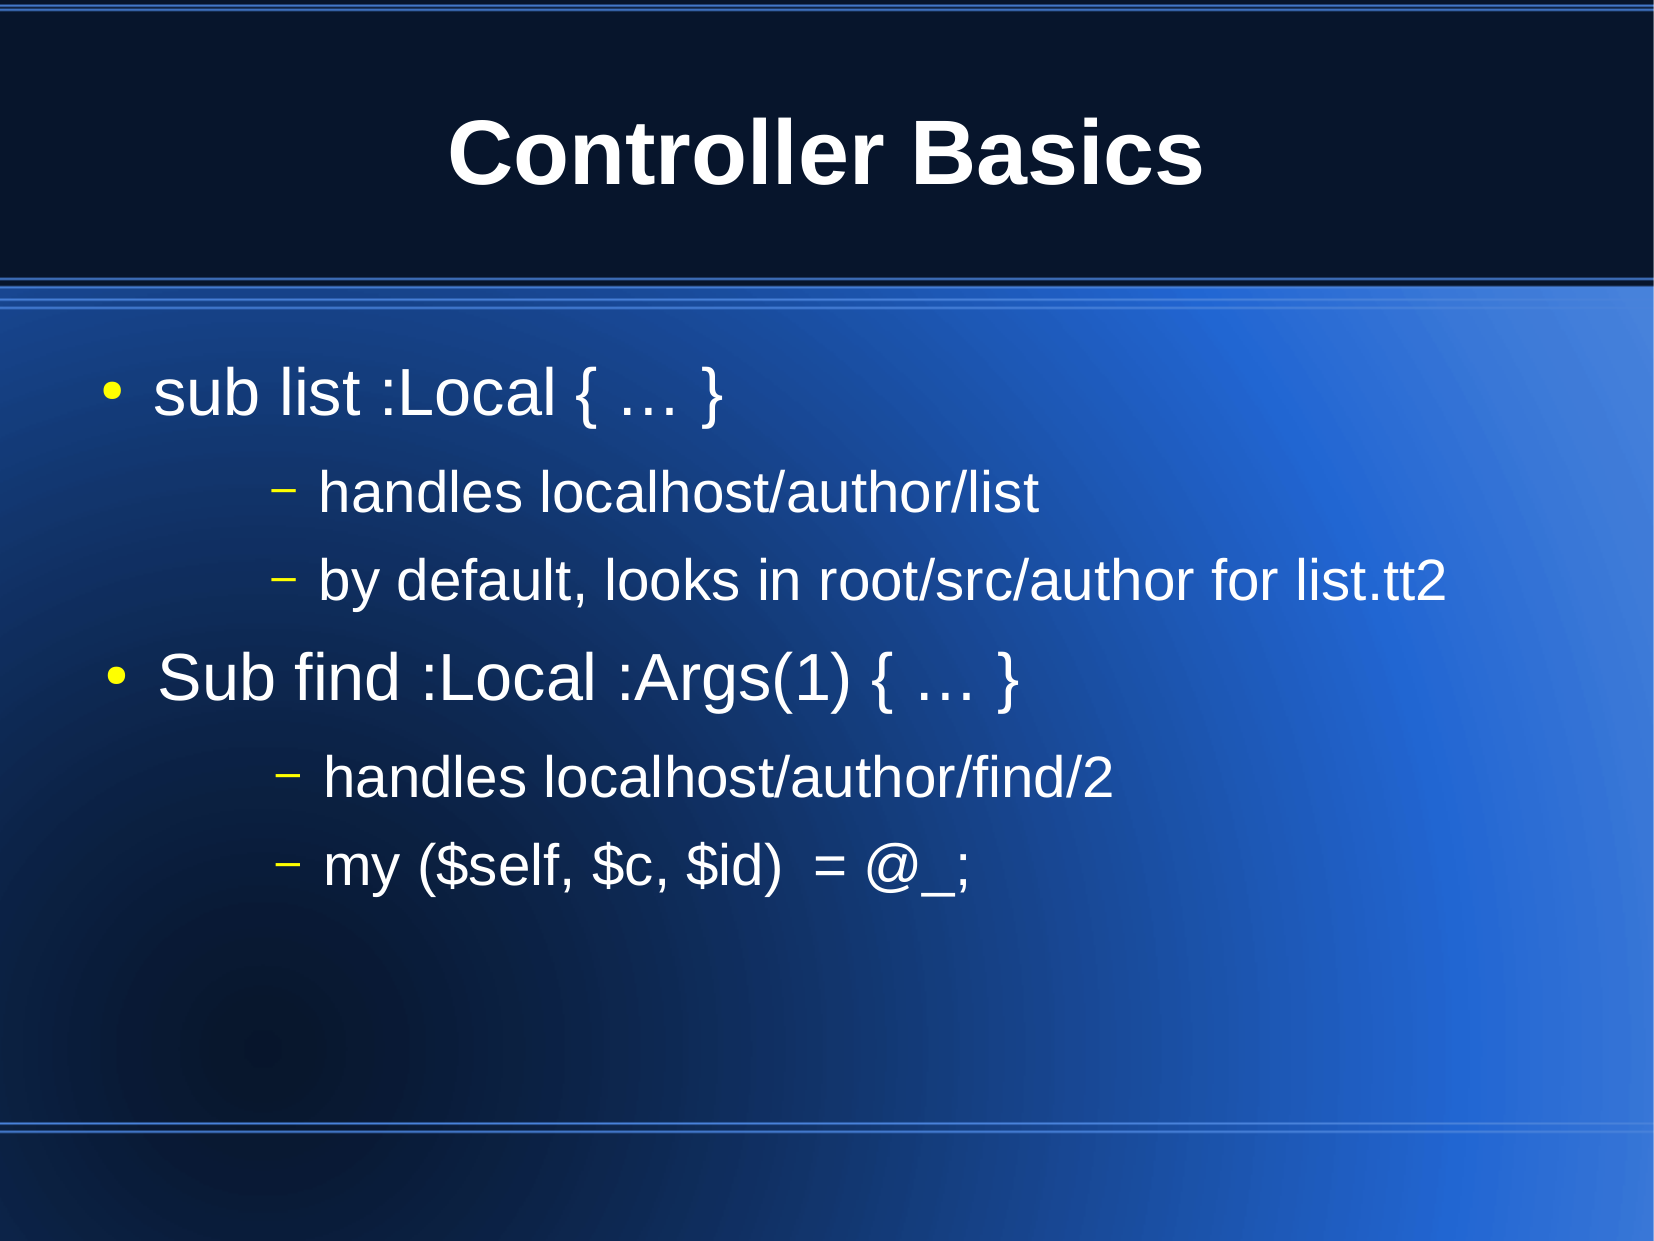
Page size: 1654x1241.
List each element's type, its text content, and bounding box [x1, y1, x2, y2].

list Sub find :Local :Args(1) { … } handles localhost/author/find/2 my ($self, $c, $id) = @_; [86, 640, 1576, 976]
picture [0, 0, 1654, 1241]
title Controller Basics [82, 49, 1571, 257]
list sub list :Local { … } handles localhost/author/list by default, looks in root/src/author for list.tt2 [82, 355, 1571, 690]
